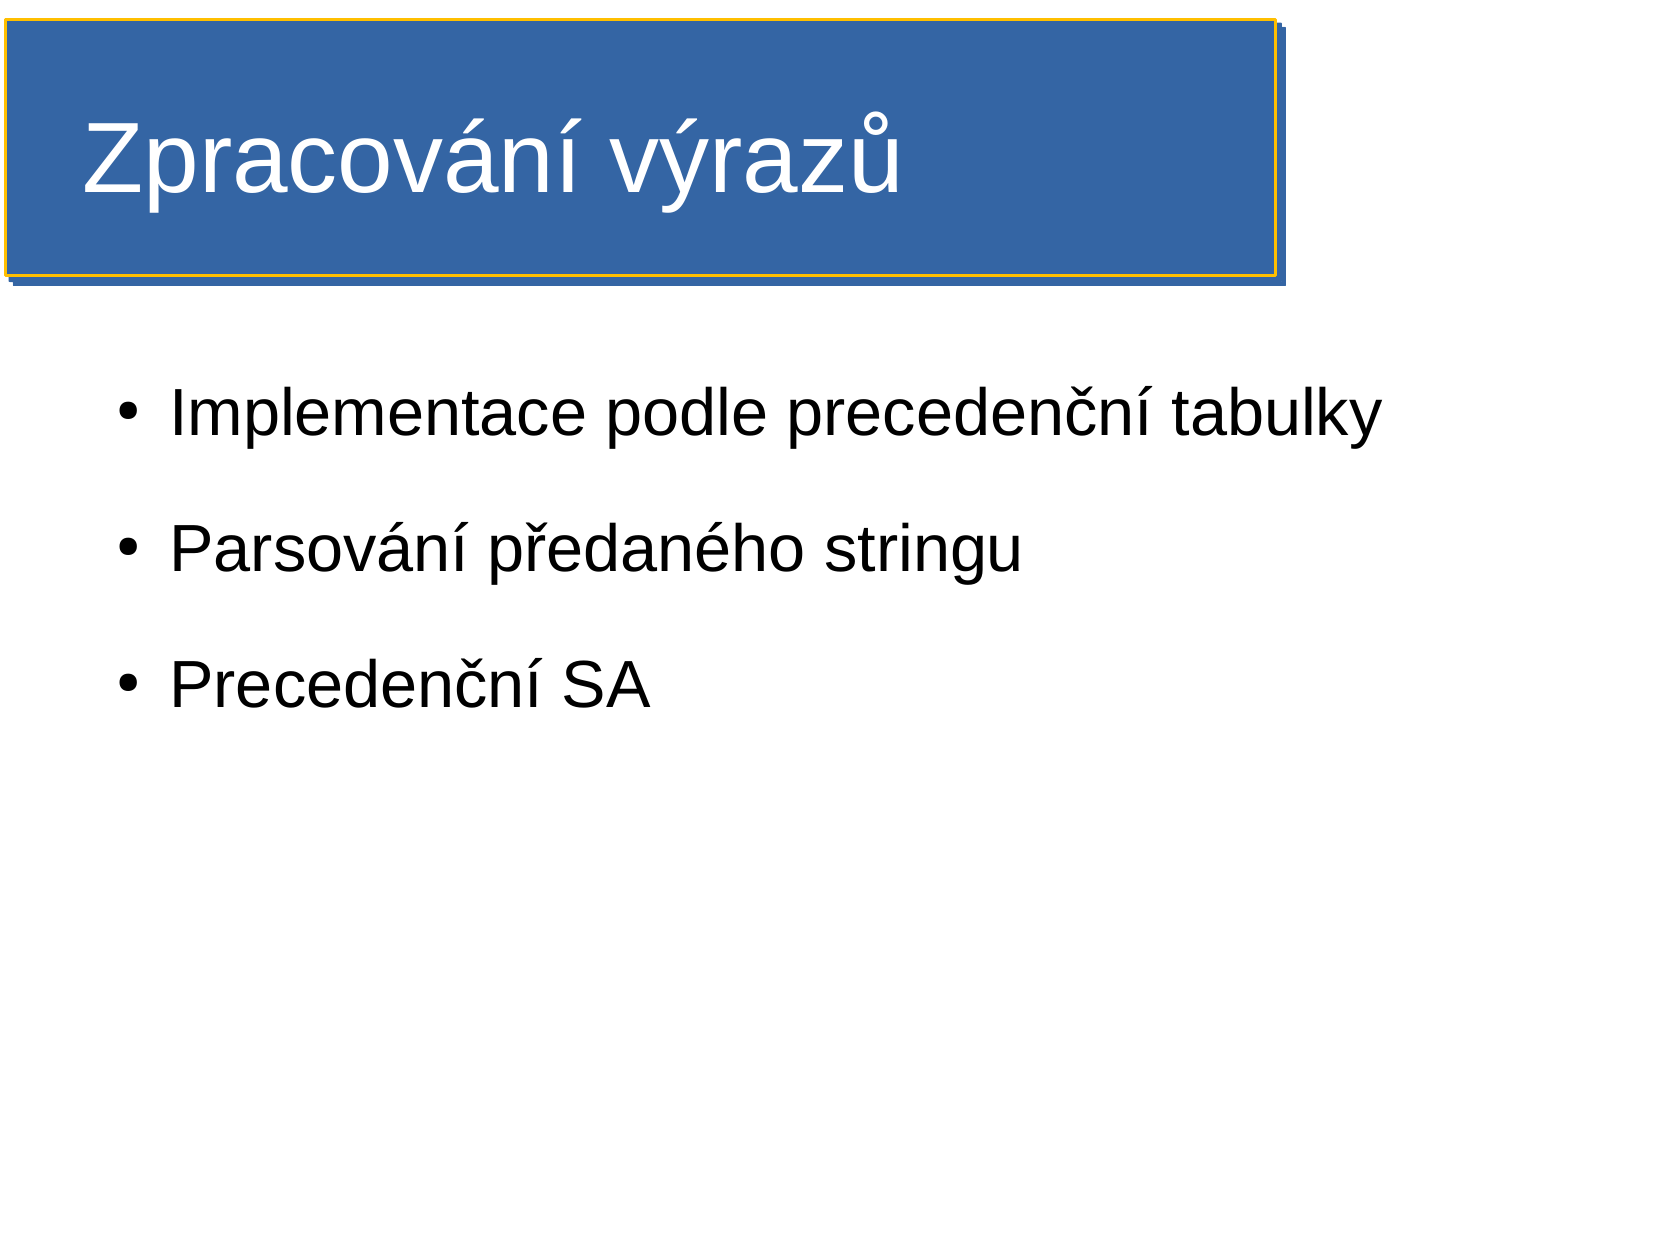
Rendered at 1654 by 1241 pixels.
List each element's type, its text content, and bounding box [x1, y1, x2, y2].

title Zpracování výrazů [82, 59, 1235, 256]
list Implementace podle precedenční tabulky Parsování předaného stringu Precedenční SA [98, 375, 1576, 1124]
